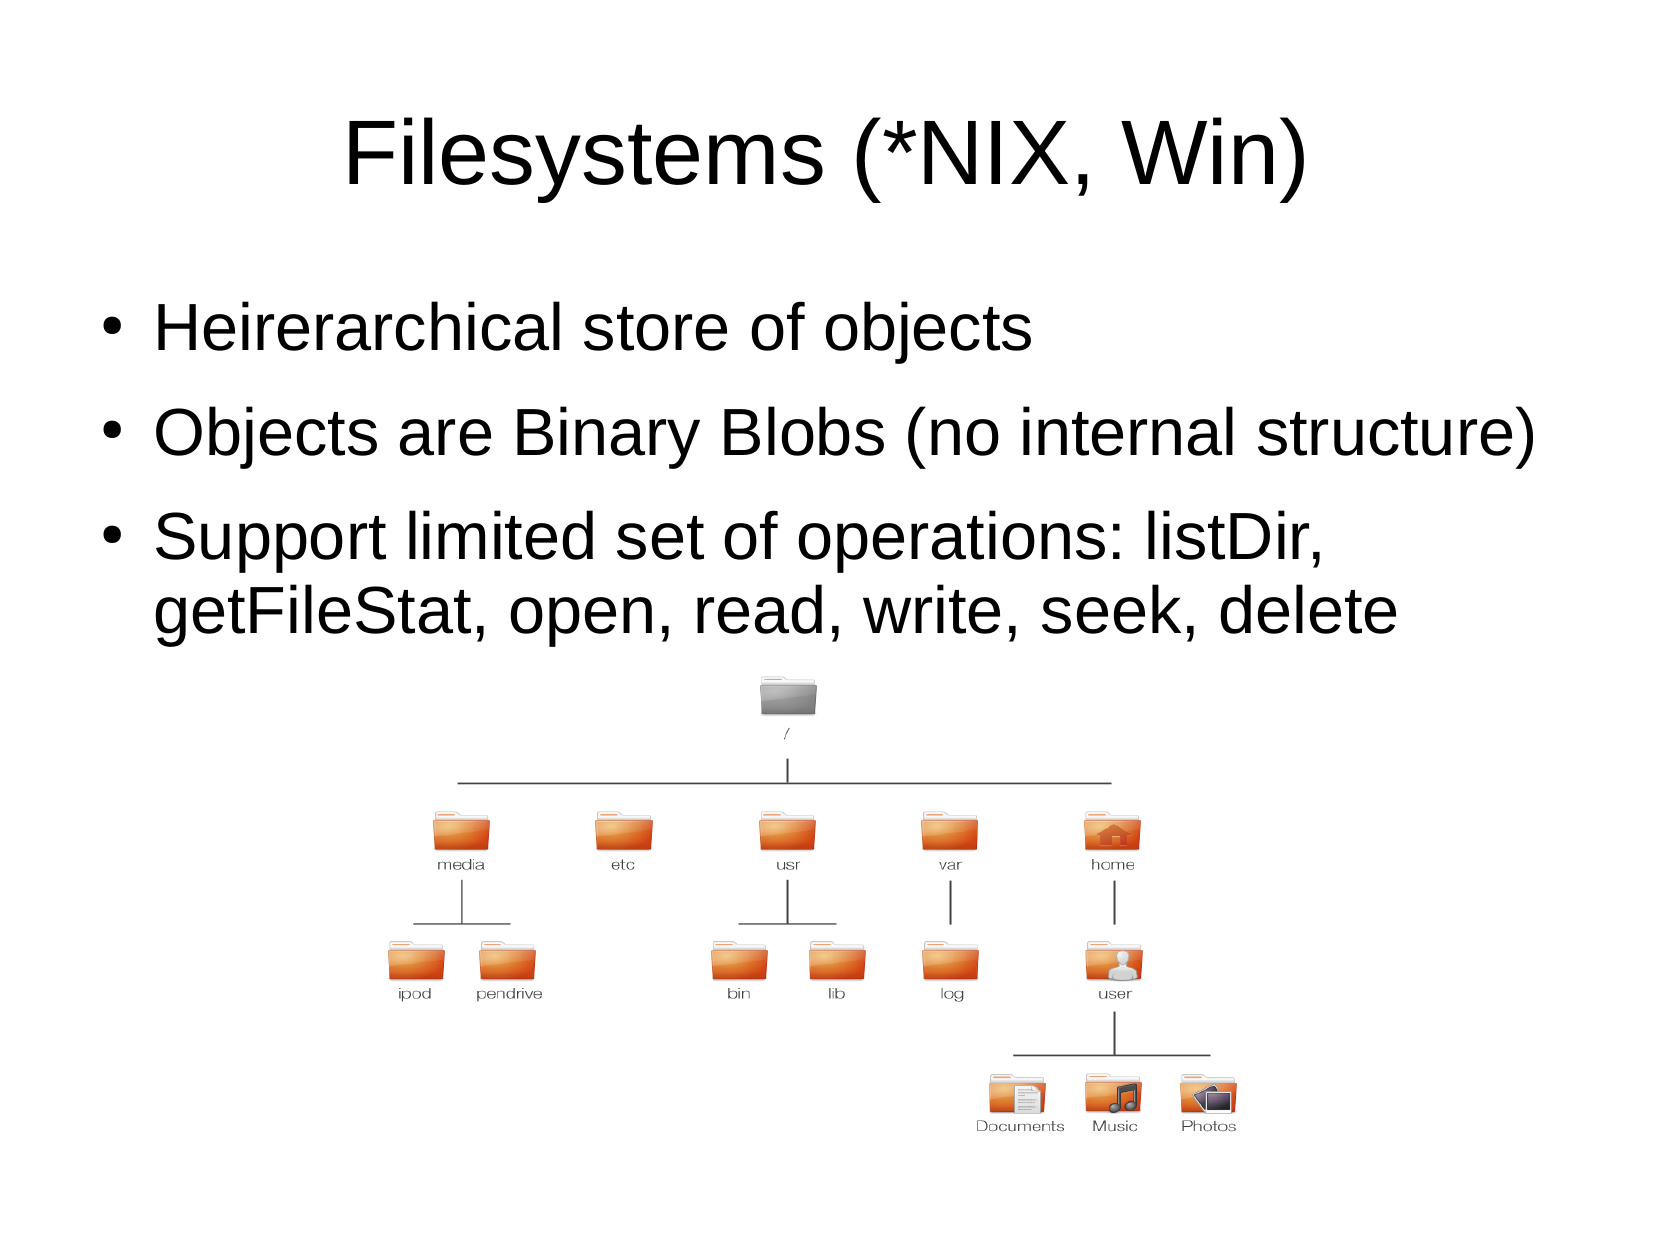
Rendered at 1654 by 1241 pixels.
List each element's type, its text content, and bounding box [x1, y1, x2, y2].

list Heirerarchical store of objects Objects are Binary Blobs (no internal structure) Support limited set of operations: listDir, getFileStat, open, read, write, seek, delete [82, 290, 1571, 1109]
title Filesystems (*NIX, Win) [82, 49, 1571, 257]
picture [354, 649, 1277, 1158]
